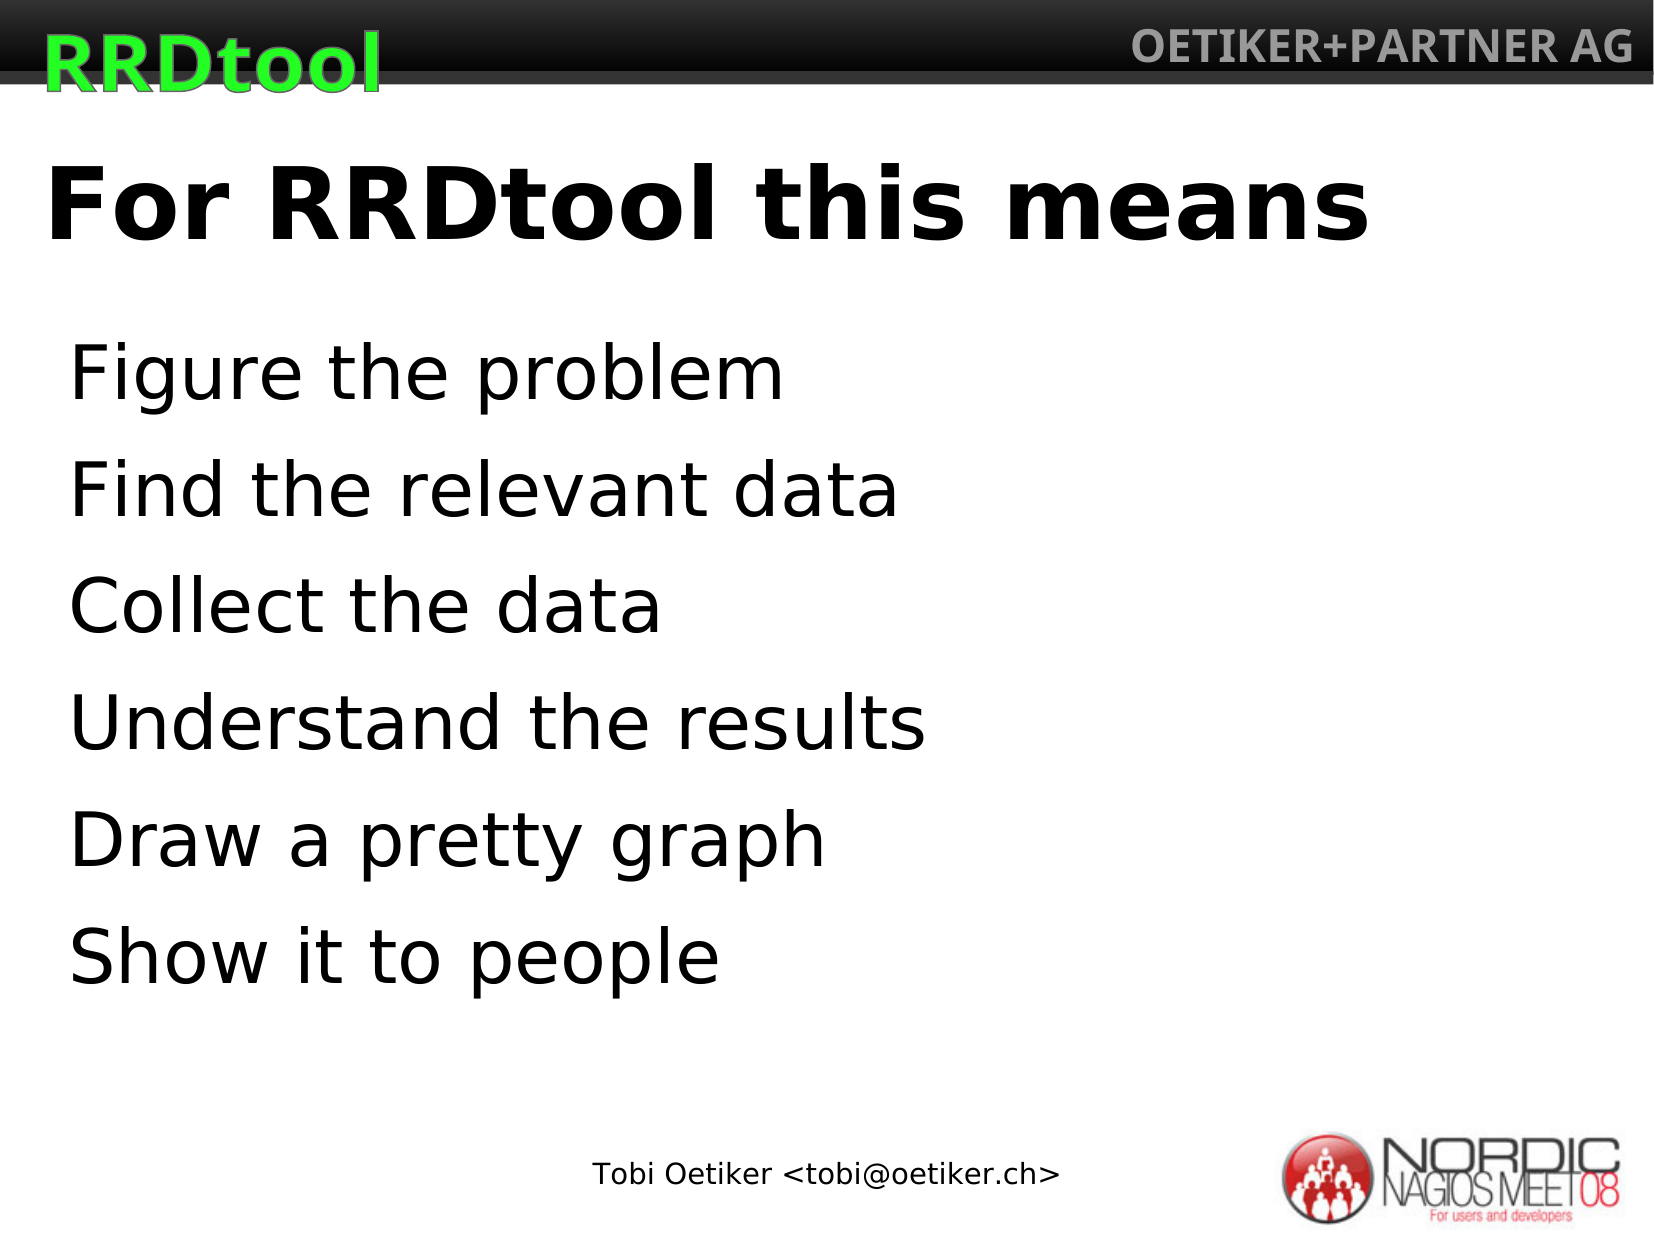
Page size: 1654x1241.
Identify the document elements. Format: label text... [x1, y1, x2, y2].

list Figure the problem Find the relevant data Collect the data Understand the results Draw a pretty graph Show it to people [50, 329, 1571, 1099]
picture [1262, 1116, 1654, 1241]
title For RRDtool this means [43, 132, 1582, 277]
